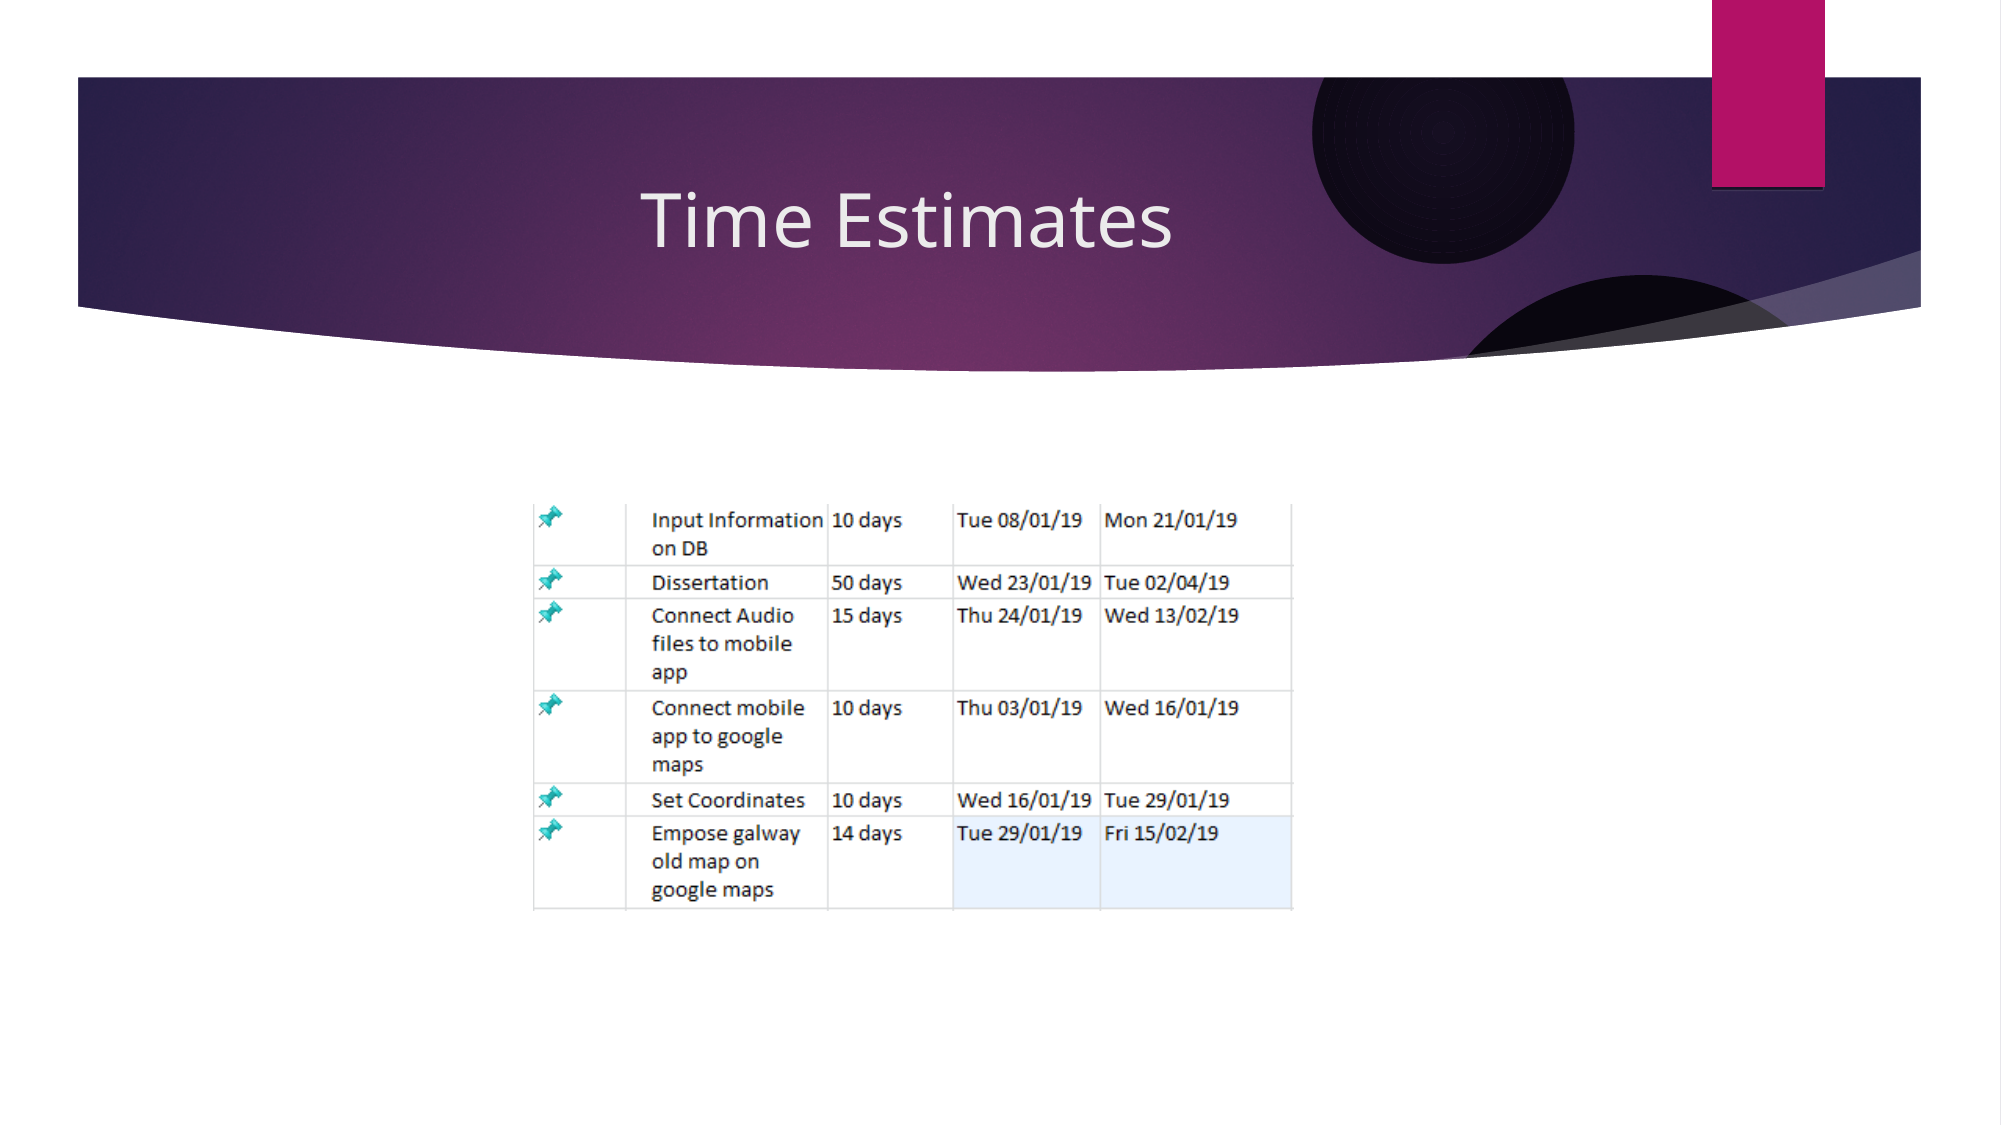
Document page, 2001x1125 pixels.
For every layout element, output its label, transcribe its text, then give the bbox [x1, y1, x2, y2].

picture [533, 504, 1294, 911]
title Time Estimates [189, 159, 1627, 276]
